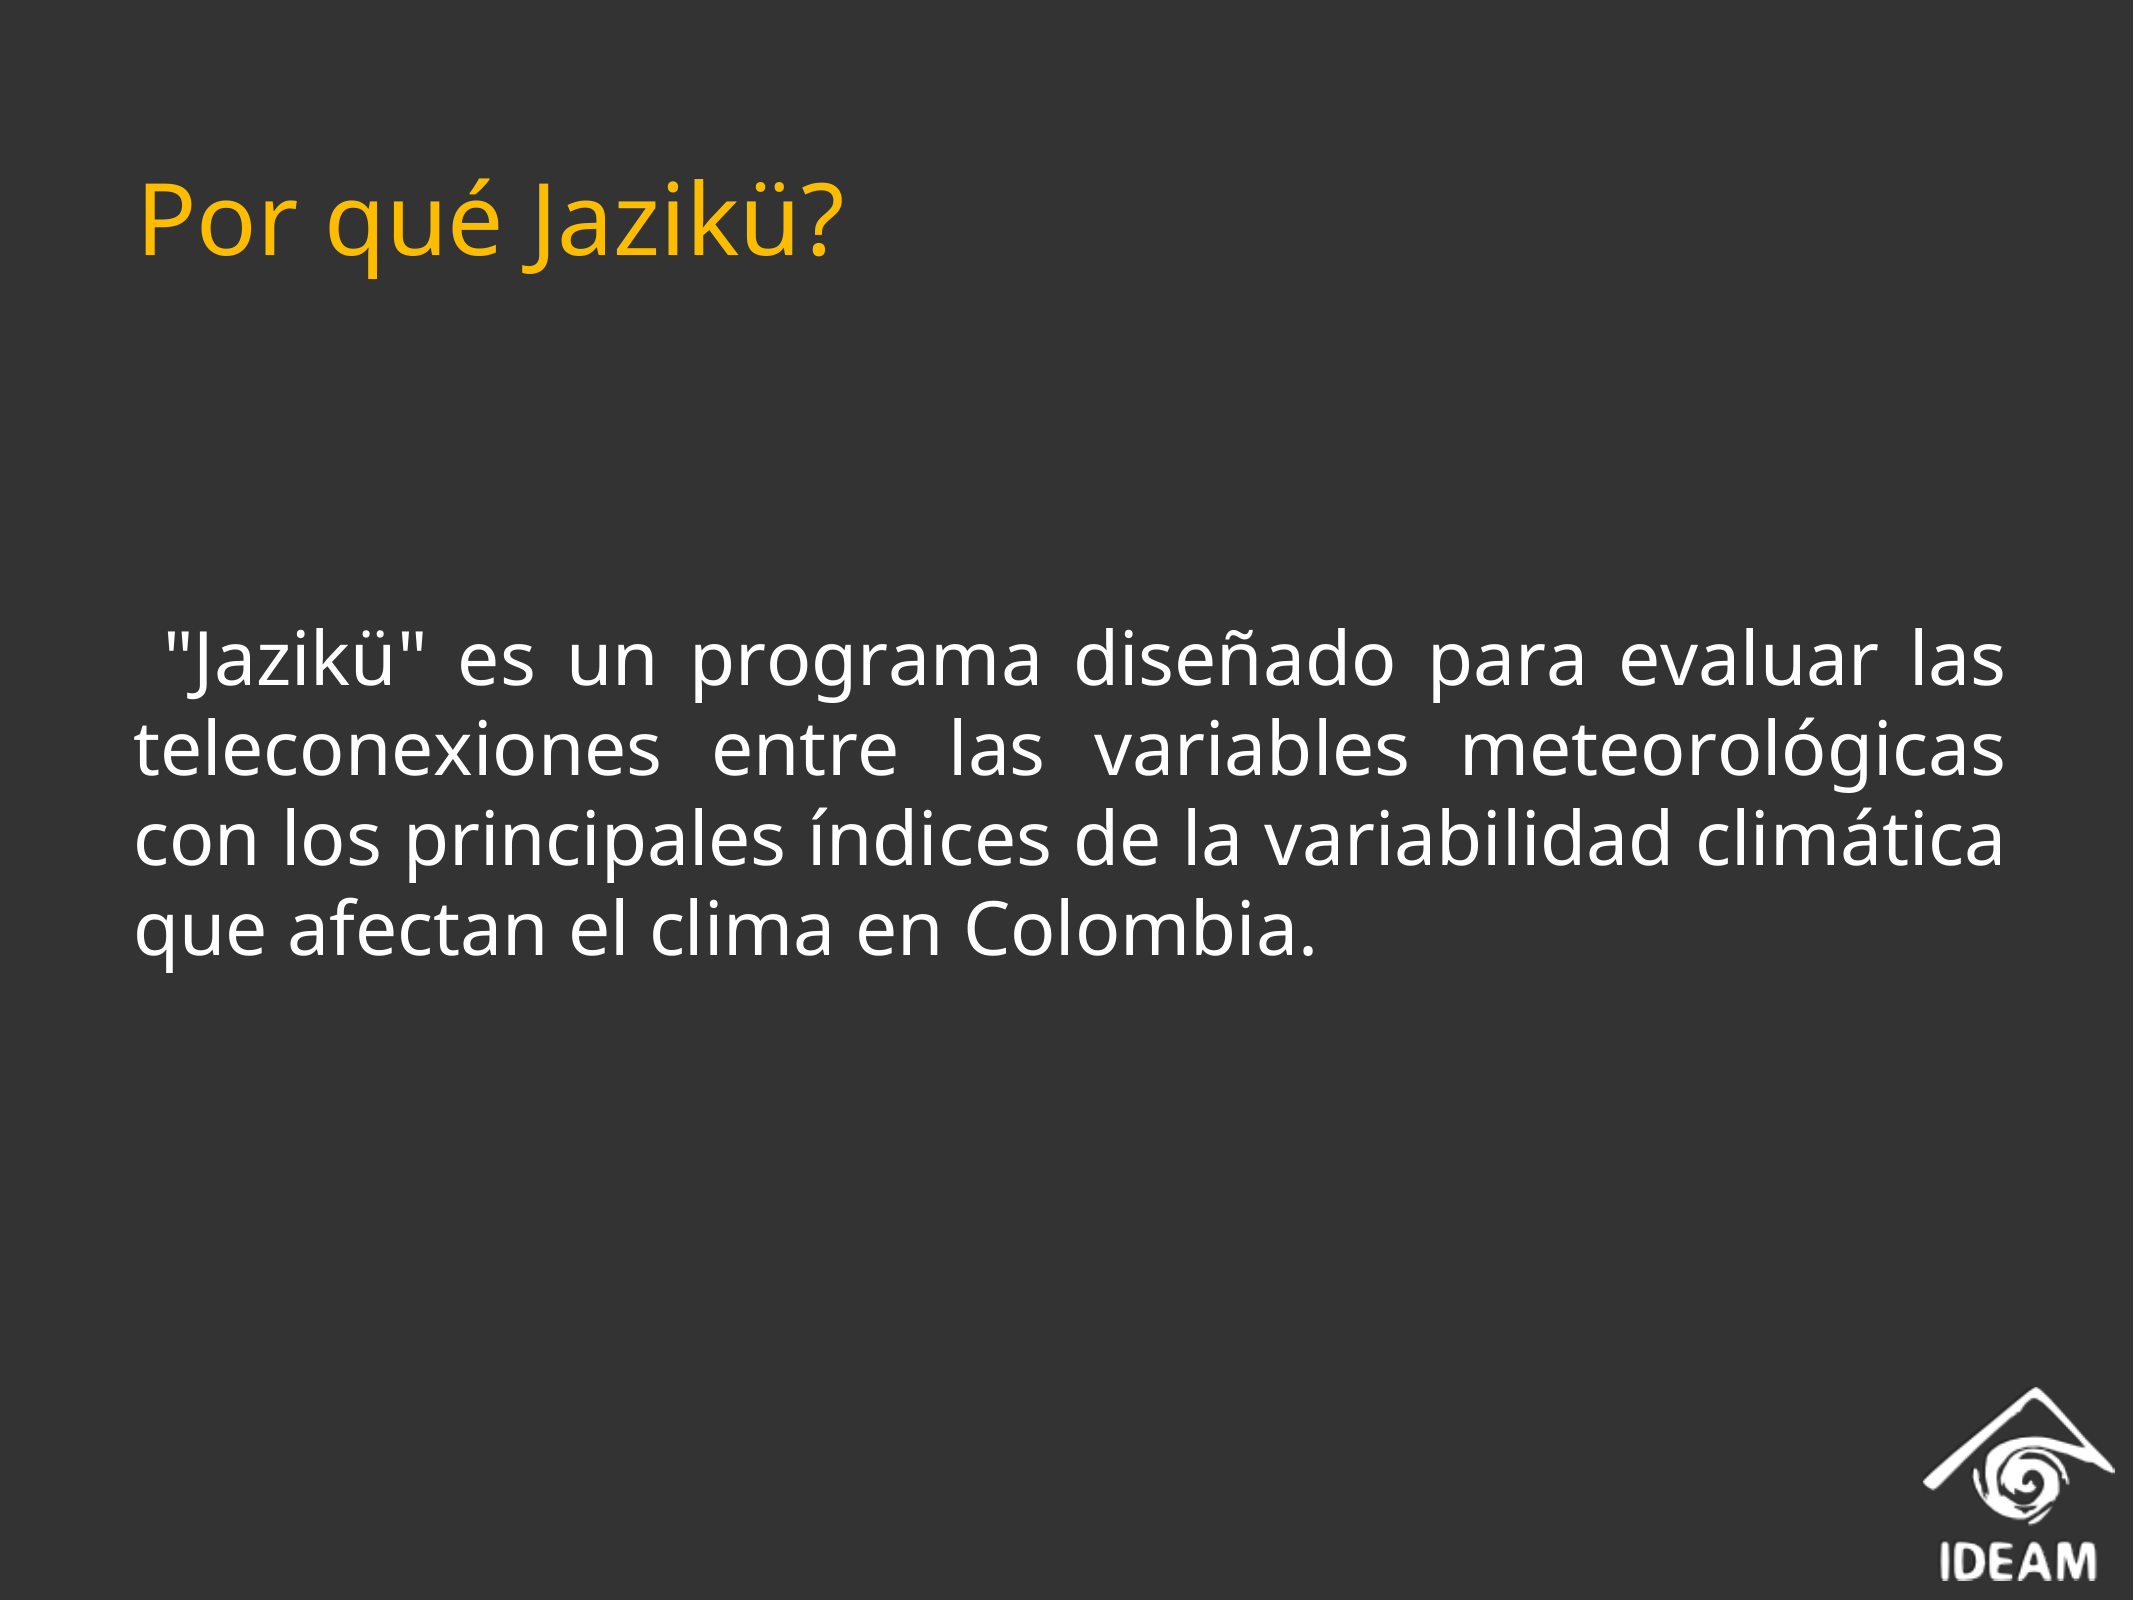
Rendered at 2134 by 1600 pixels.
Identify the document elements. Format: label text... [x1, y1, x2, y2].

text_box Por qué Jazikü? [136, 147, 1914, 284]
picture [1923, 1387, 2115, 1581]
text_box "Jazikü" es un programa diseñado para evaluar las teleconexiones entre las variables meteorológicas con los principales índices de la variabilidad climática que afectan el clima en Colombia. [133, 413, 2008, 1270]
